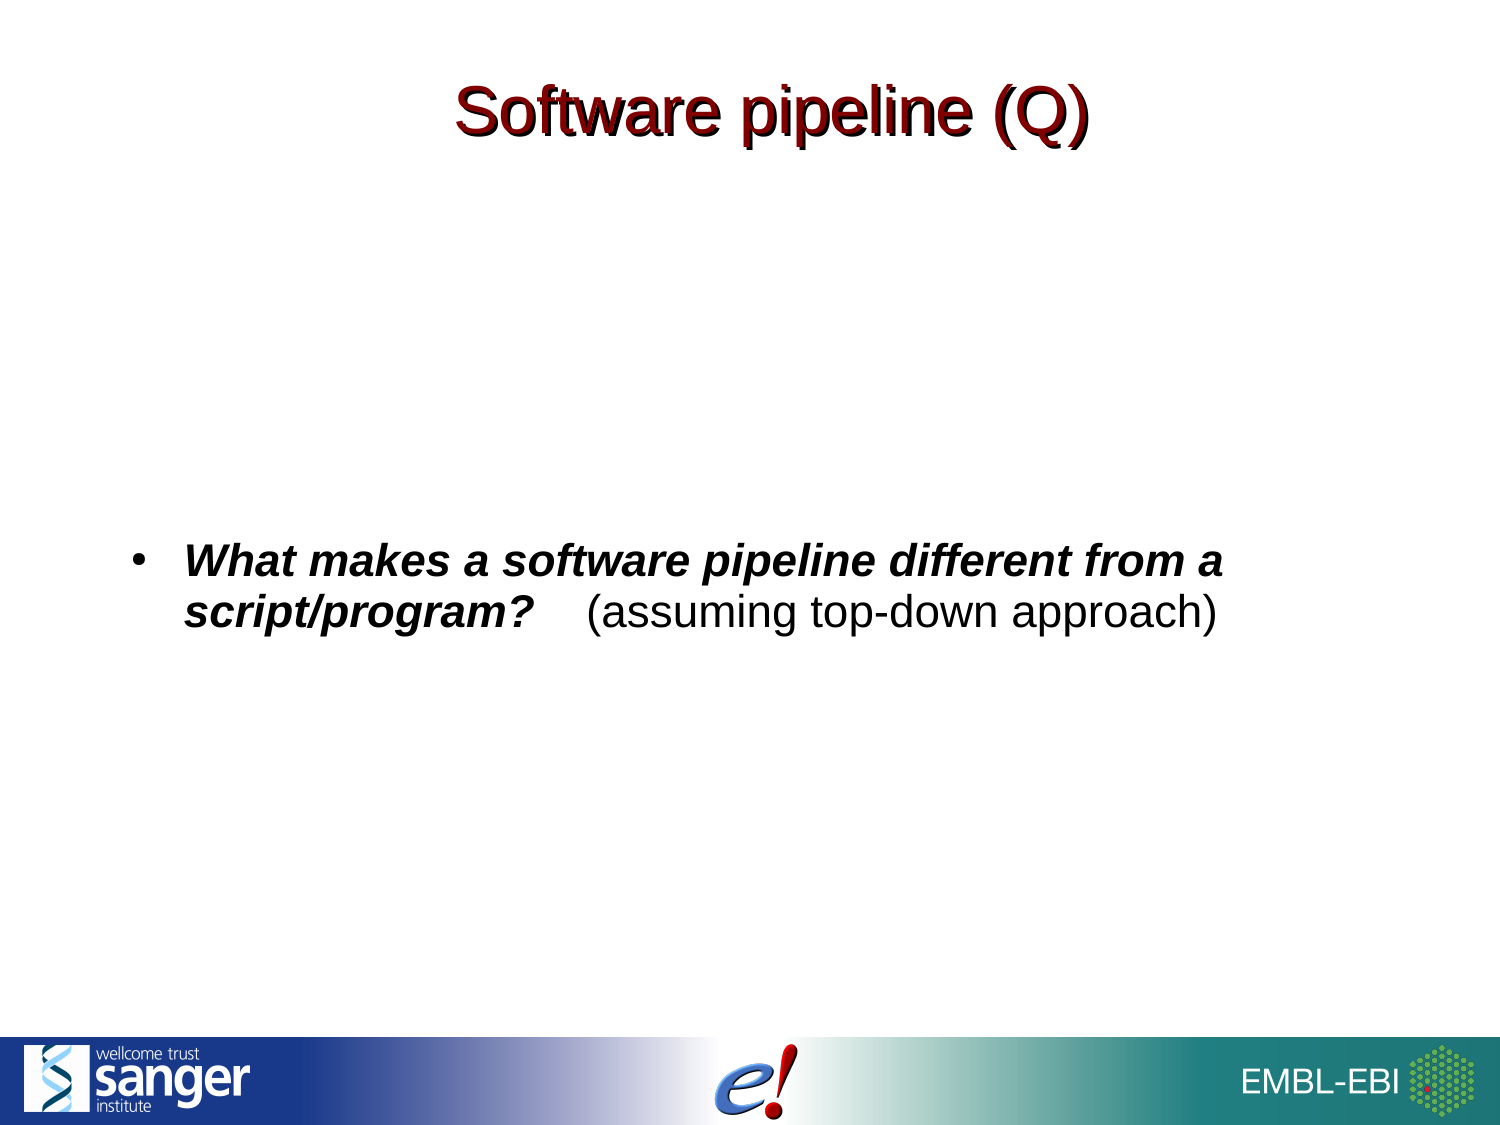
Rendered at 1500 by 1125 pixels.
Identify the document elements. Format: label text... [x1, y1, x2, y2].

text_box Software pipeline (Q) [155, 72, 1388, 148]
picture [0, 1037, 1500, 1125]
list What makes a software pipeline different from a script/program? (assuming top-down approach) [113, 292, 1388, 857]
